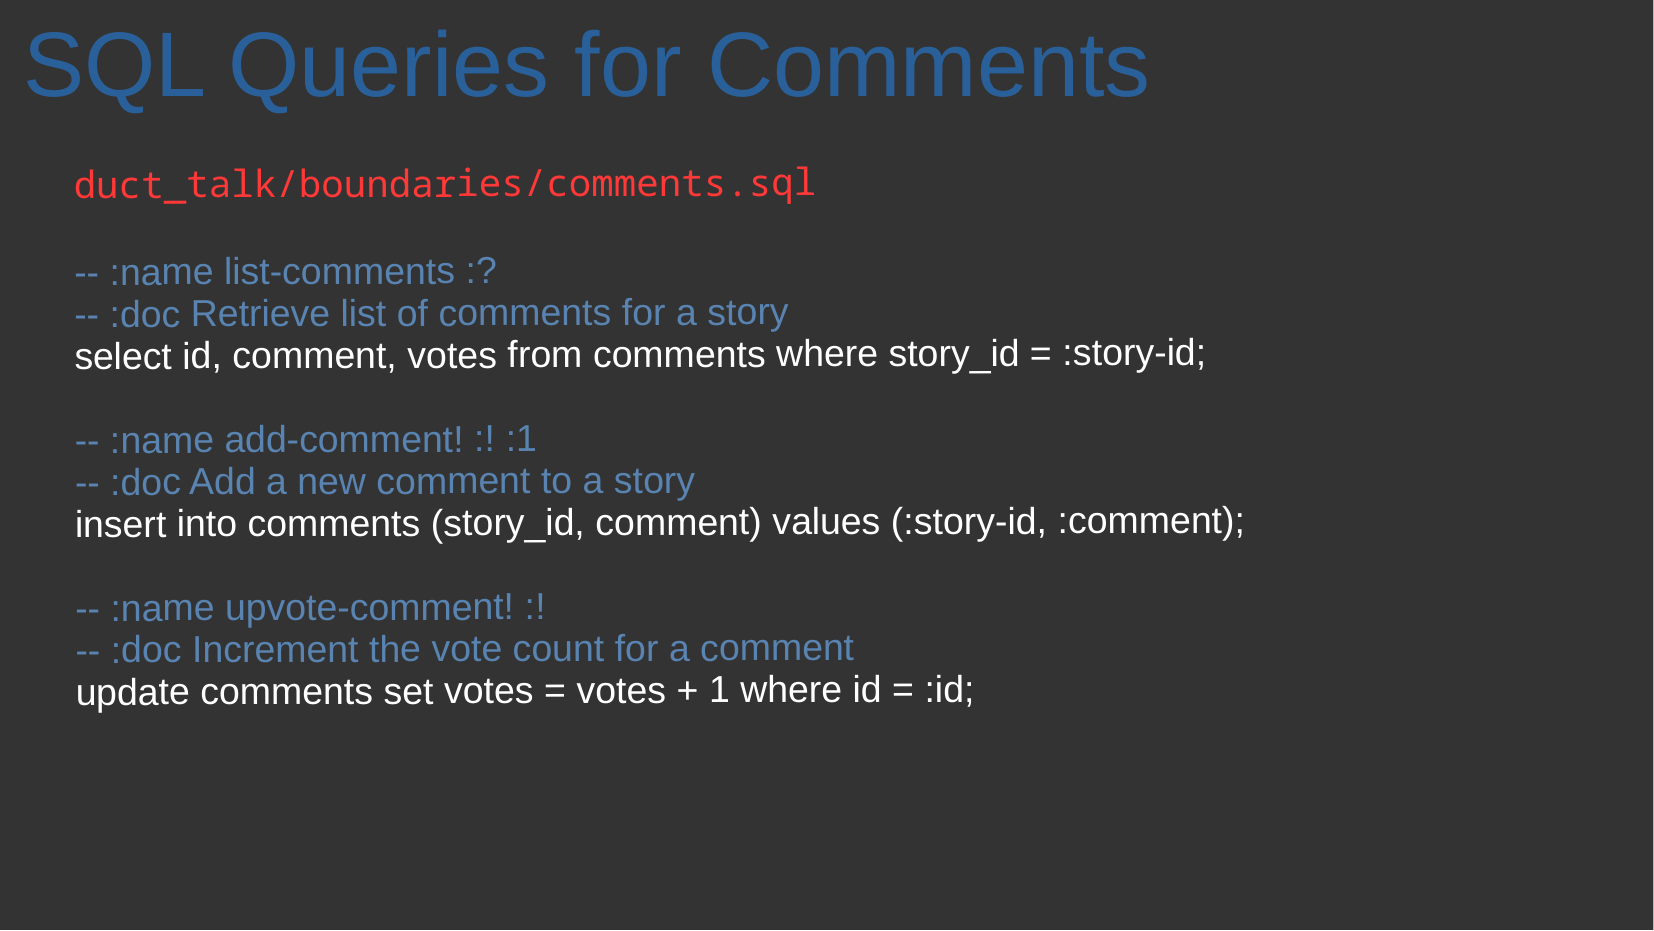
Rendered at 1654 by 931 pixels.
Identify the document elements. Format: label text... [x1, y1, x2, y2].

text_box duct_talk/boundaries/comments.sql -- :name list-comments :? -- :doc Retrieve list of comments for a story select id, comment, votes from comments where story_id = :story-id; -- :name add-comment! :! :1 -- :doc Add a new comment to a story insert into comments (story_id, comment) values (:story-id, :comment); -- :name upvote-comment! :! -- :doc Increment the vote count for a comment update comments set votes = votes + 1 where id = :id; [59, 146, 1454, 924]
title SQL Queries for Comments [23, 11, 1589, 119]
